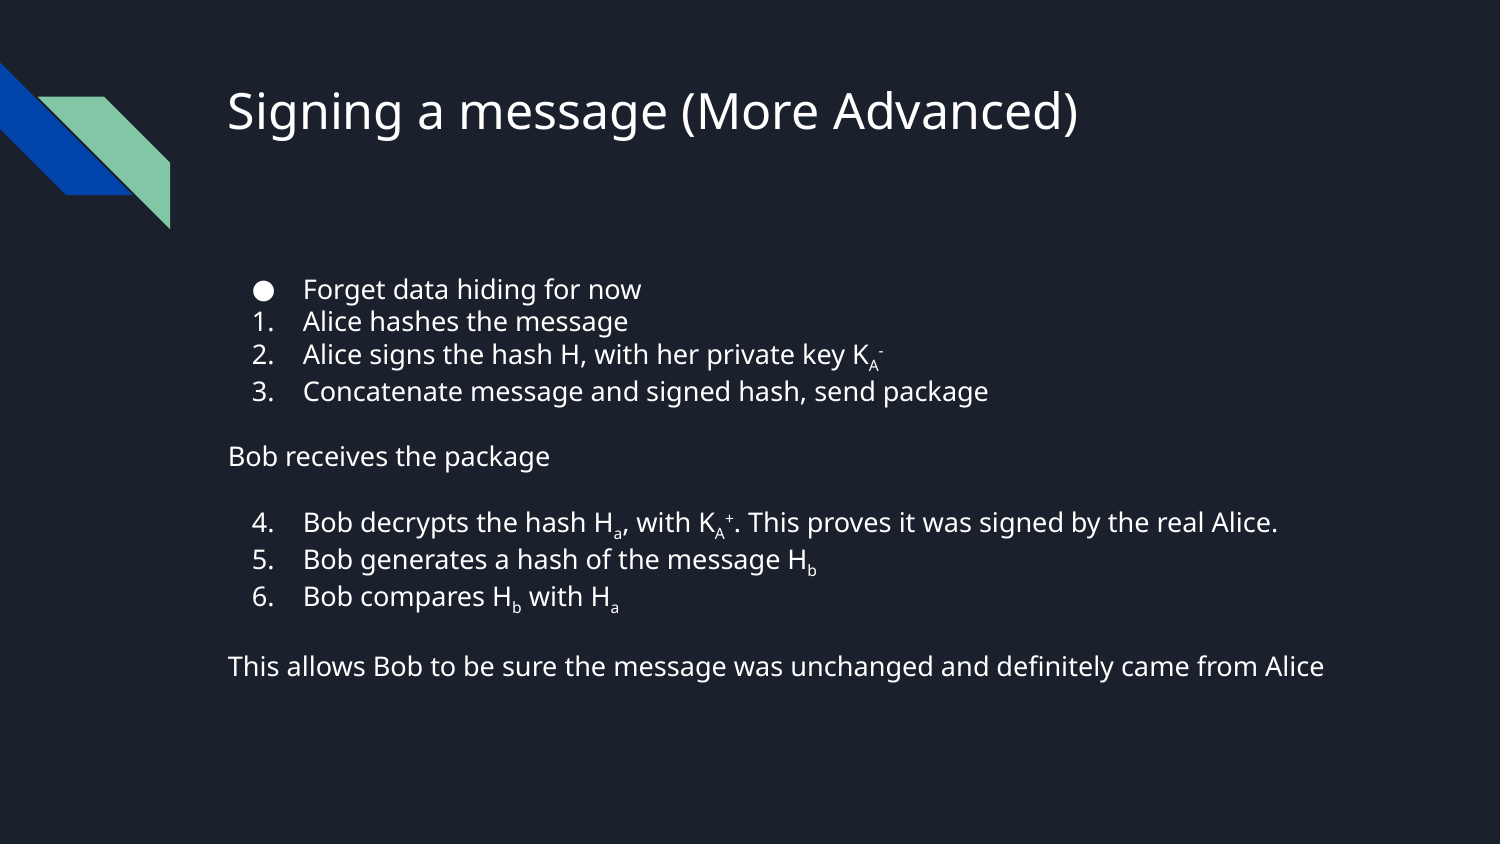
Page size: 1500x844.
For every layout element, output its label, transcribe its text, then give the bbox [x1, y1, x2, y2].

list Forget data hiding for now Alice hashes the message Alice signs the hash H, with her private key KA- Concatenate message and signed hash, send package Bob receives the package Bob decrypts the hash Ha, with KA+. This proves it was signed by the real Alice. Bob generates a hash of the message Hb Bob compares Hb with Ha This allows Bob to be sure the message was unchanged and definitely came from Alice [212, 257, 1368, 735]
title Signing a message (More Advanced) [212, 64, 1368, 215]
